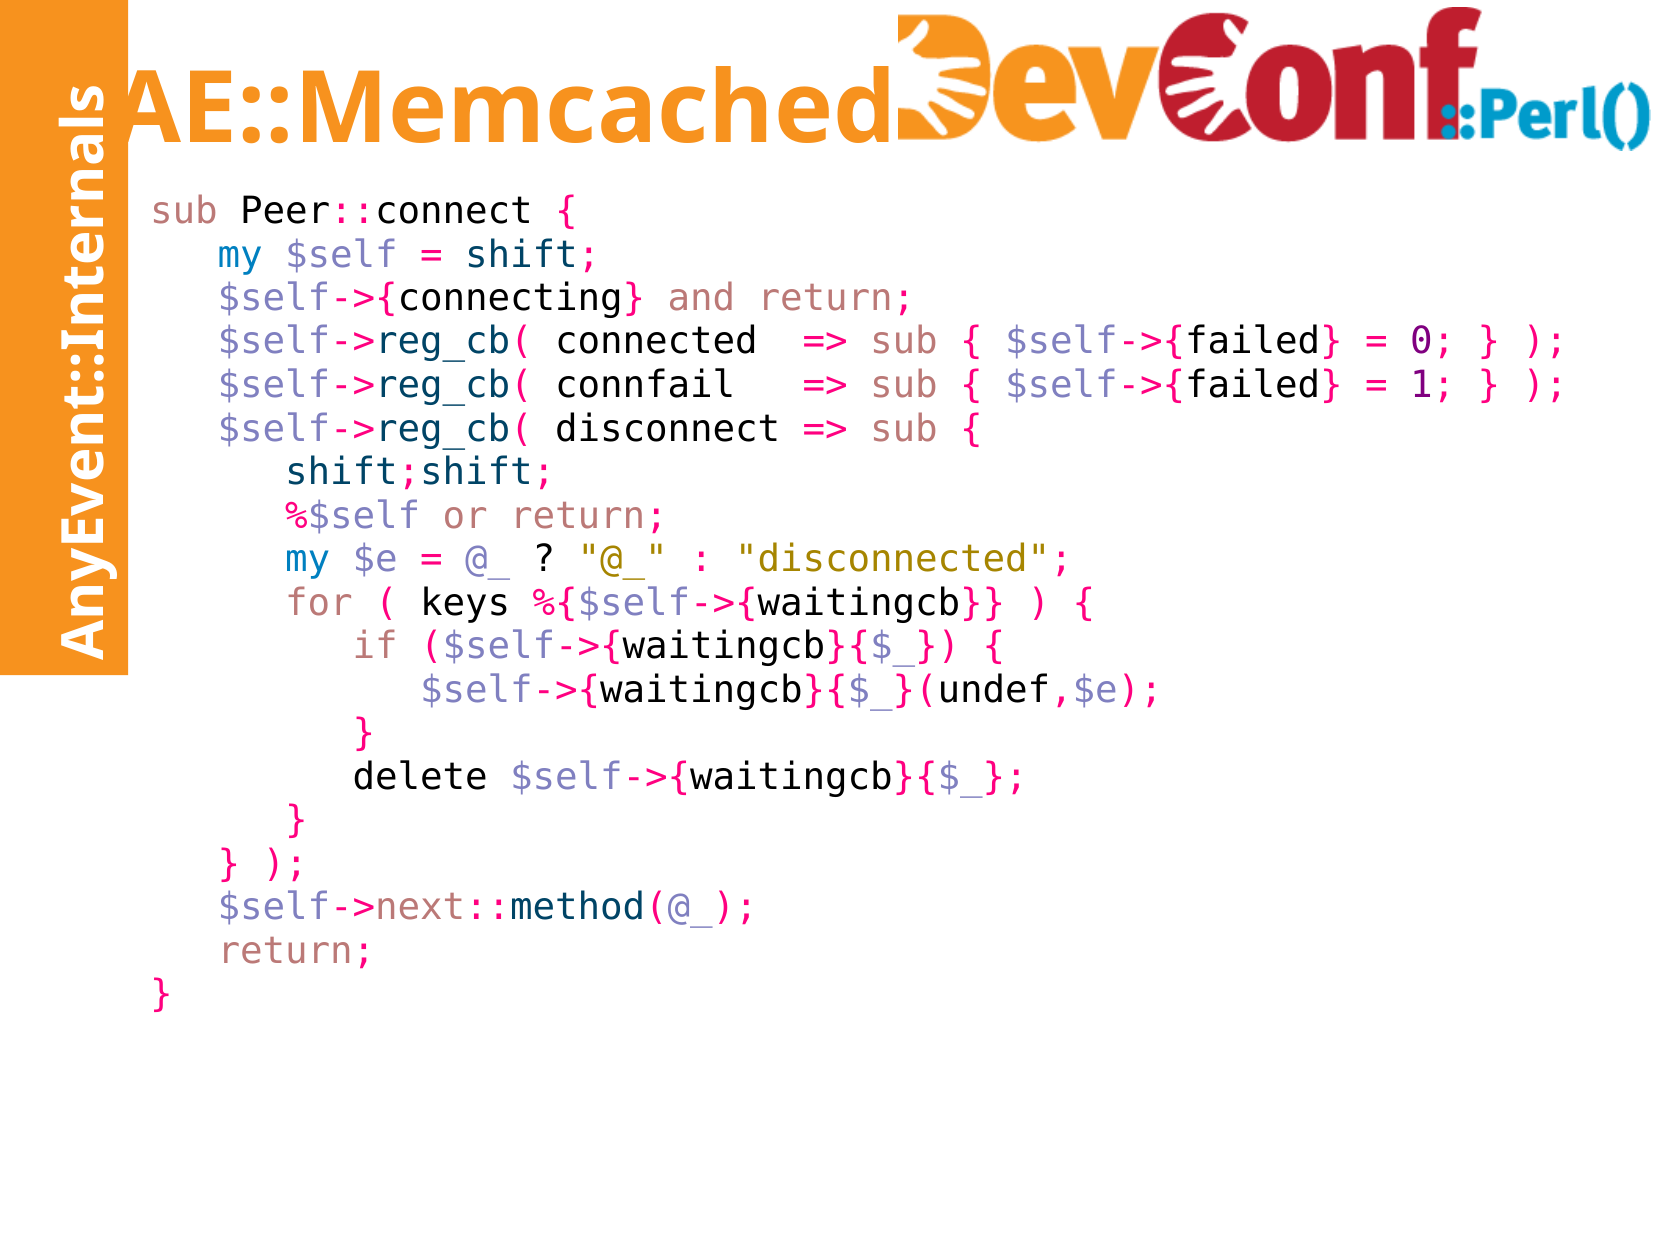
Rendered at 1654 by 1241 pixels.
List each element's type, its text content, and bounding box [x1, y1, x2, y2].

text_box sub Peer::connect { my $self = shift; $self->{connecting} and return; $self->reg_cb( connected => sub { $self->{failed} = 0; } ); $self->reg_cb( connfail => sub { $self->{failed} = 1; } ); $self->reg_cb( disconnect => sub { shift;shift; %$self or return; my $e = @_ ? "@_" : "disconnected"; for ( keys %{$self->{waitingcb}} ) { if ($self->{waitingcb}{$_}) { $self->{waitingcb}{$_}(undef,$e); } delete $self->{waitingcb}{$_}; } } ); $self->next::method(@_); return; } [150, 188, 1576, 1193]
picture [898, 7, 1651, 151]
text_box AnyEvent::Internals [0, 0, 84, 676]
title AE::Memcached [112, 45, 901, 162]
